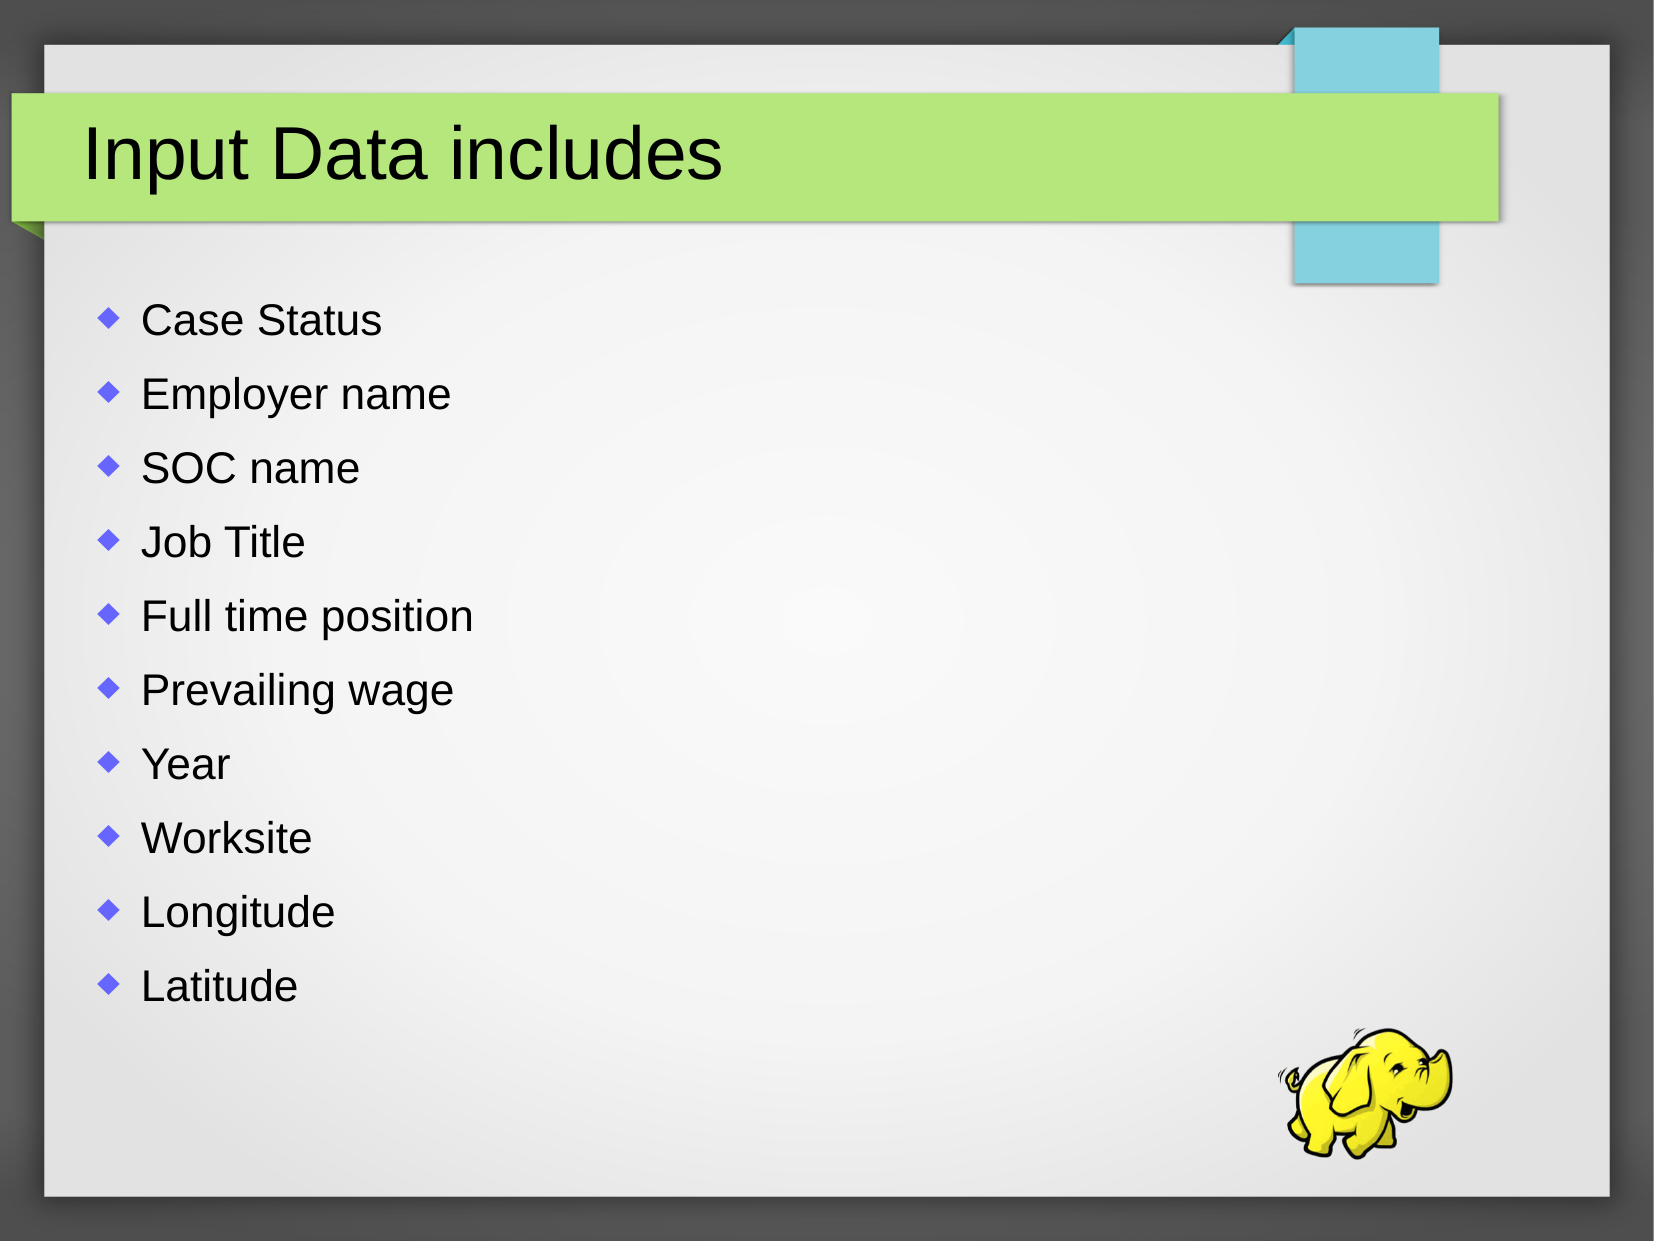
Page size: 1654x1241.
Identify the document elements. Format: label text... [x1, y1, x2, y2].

title Input Data includes [82, 94, 1264, 213]
list Case Status Employer name SOC name Job Title Full time position Prevailing wage Year Worksite Longitude Latitude [82, 295, 1571, 1015]
picture [0, 0, 1654, 1241]
